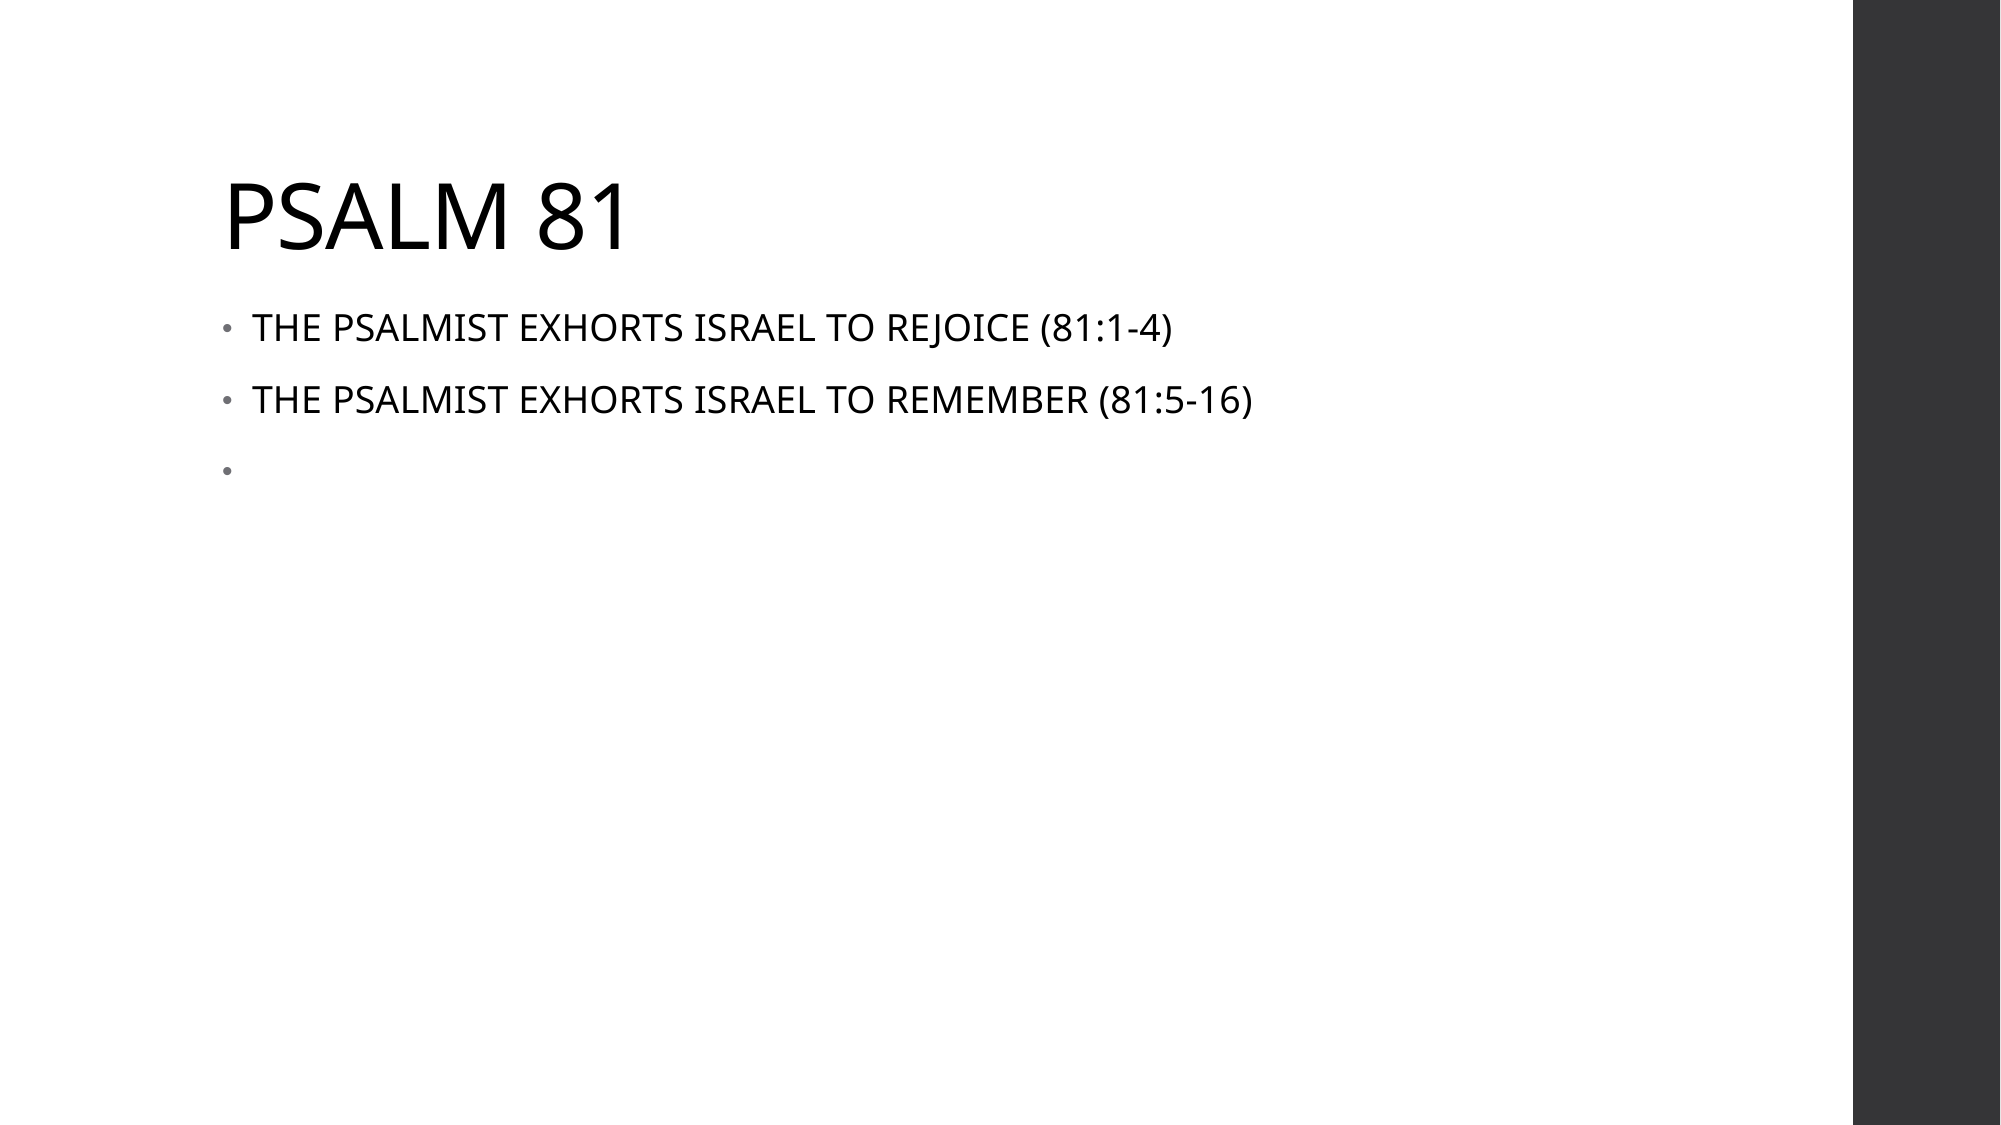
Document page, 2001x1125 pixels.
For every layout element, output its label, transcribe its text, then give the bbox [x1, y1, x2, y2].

list THE PSALMIST EXHORTS ISRAEL TO REJOICE (81:1-4) THE PSALMIST EXHORTS ISRAEL TO REMEMBER (81:5-16) [206, 299, 1617, 1014]
title PSALM 81 [206, 60, 1797, 278]
